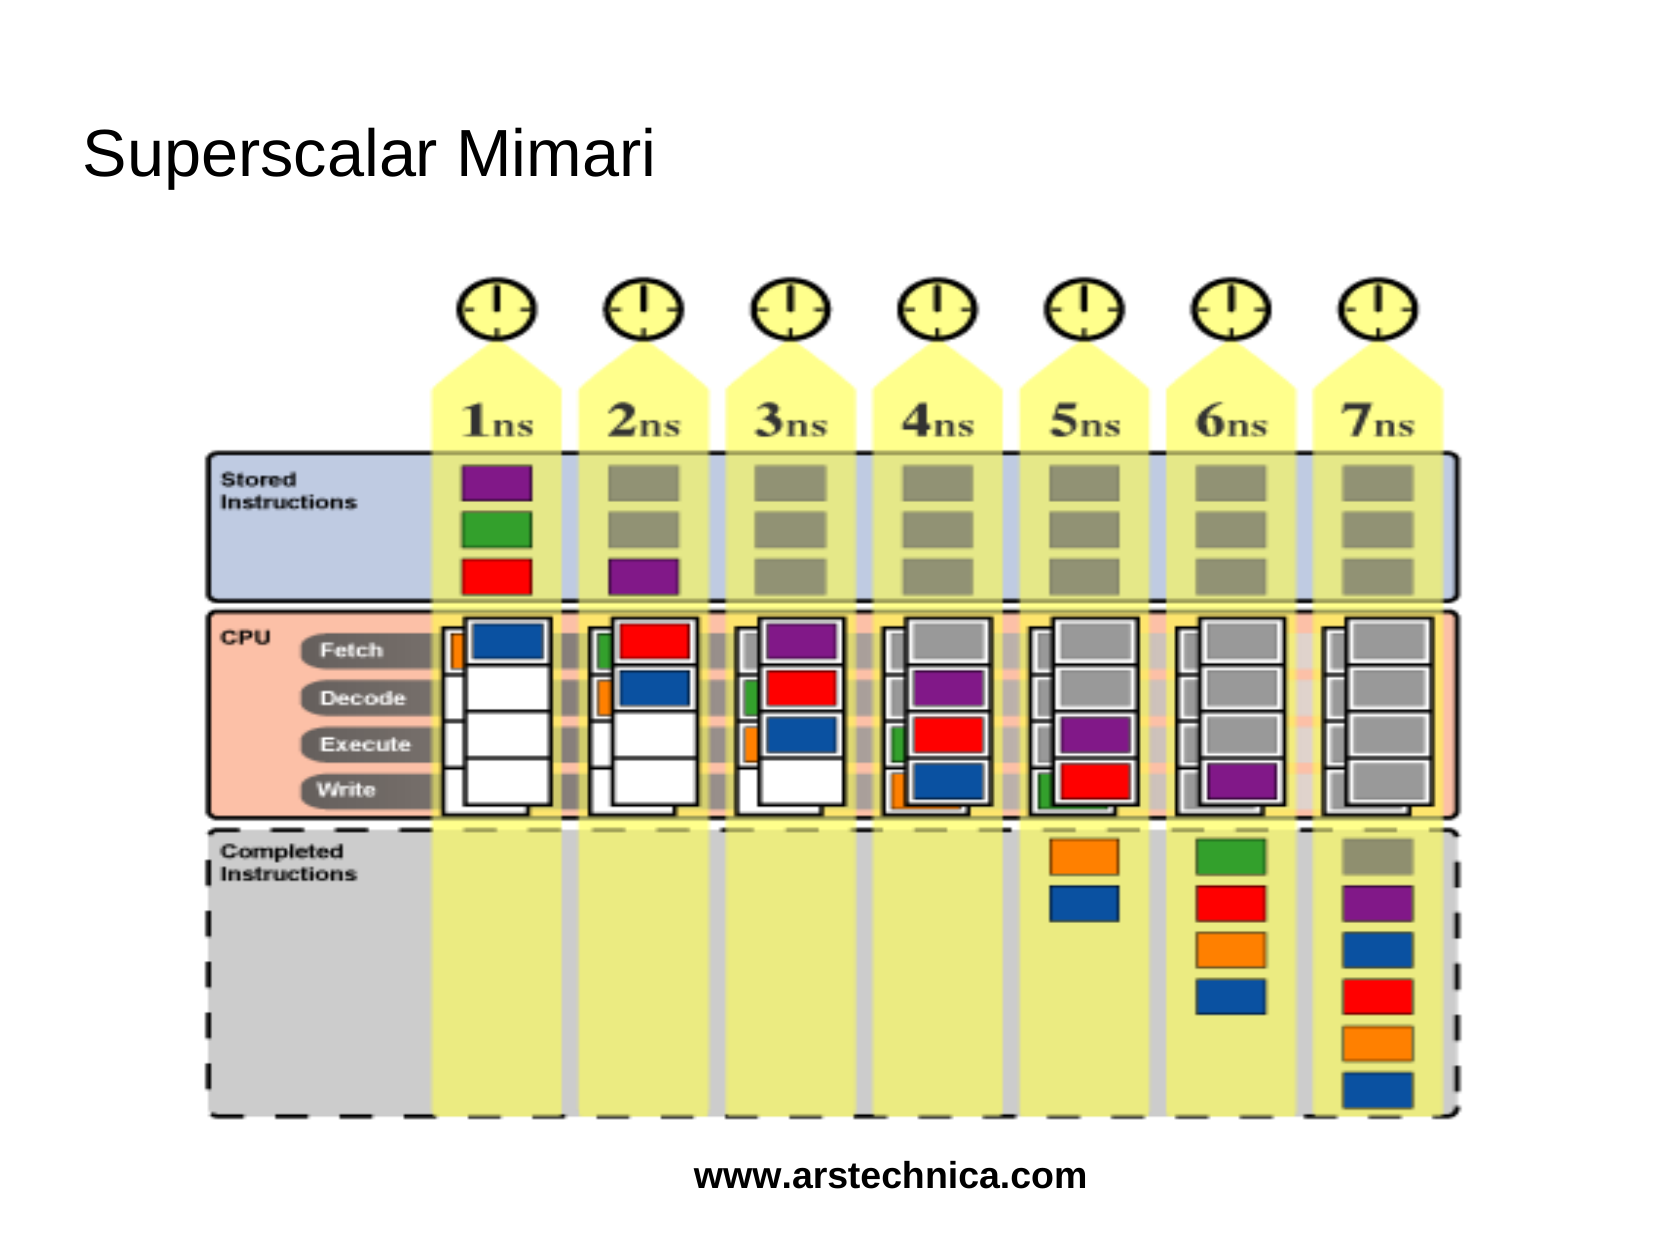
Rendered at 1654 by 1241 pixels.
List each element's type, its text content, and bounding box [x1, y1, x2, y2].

title Superscalar Mimari [82, 49, 1571, 257]
text_box www.arstechnica.com [679, 1147, 1123, 1211]
picture [177, 236, 1506, 1152]
